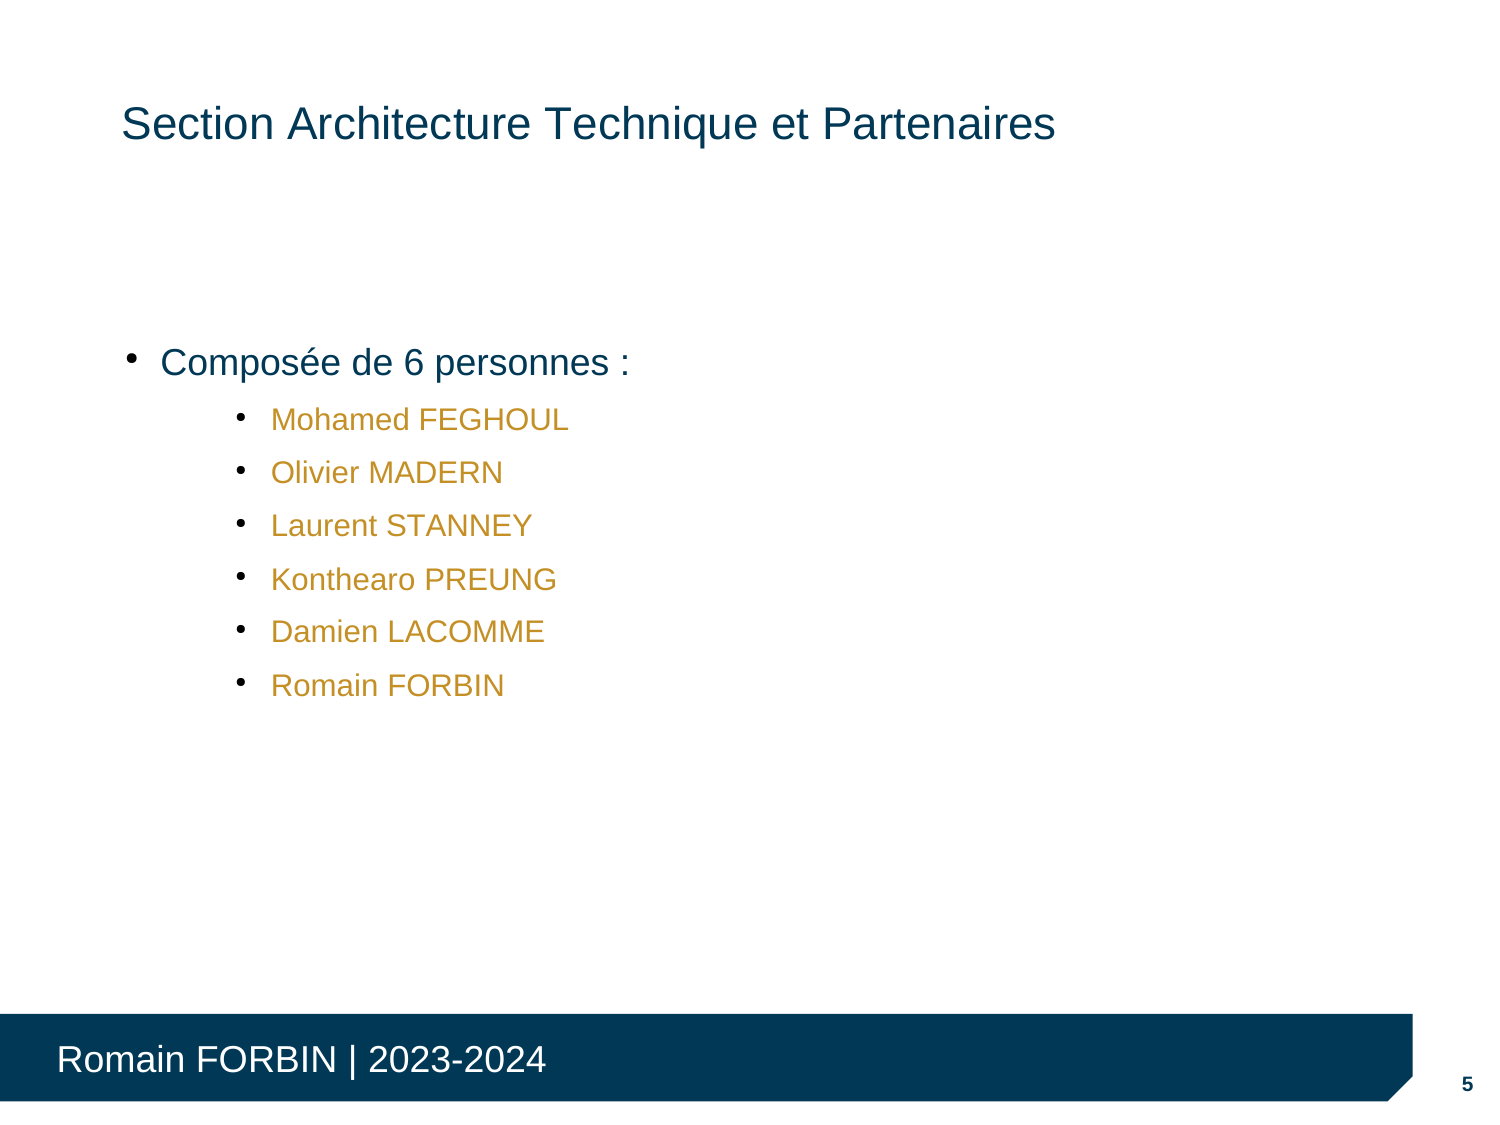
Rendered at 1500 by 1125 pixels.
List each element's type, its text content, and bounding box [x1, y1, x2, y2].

list Composée de 6 personnes : Mohamed FEGHOUL Olivier MADERN Laurent STANNEY Konthearo PREUNG Damien LACOMME Romain FORBIN [125, 337, 1382, 970]
title Section Architecture Technique et Partenaires [121, 68, 1438, 179]
